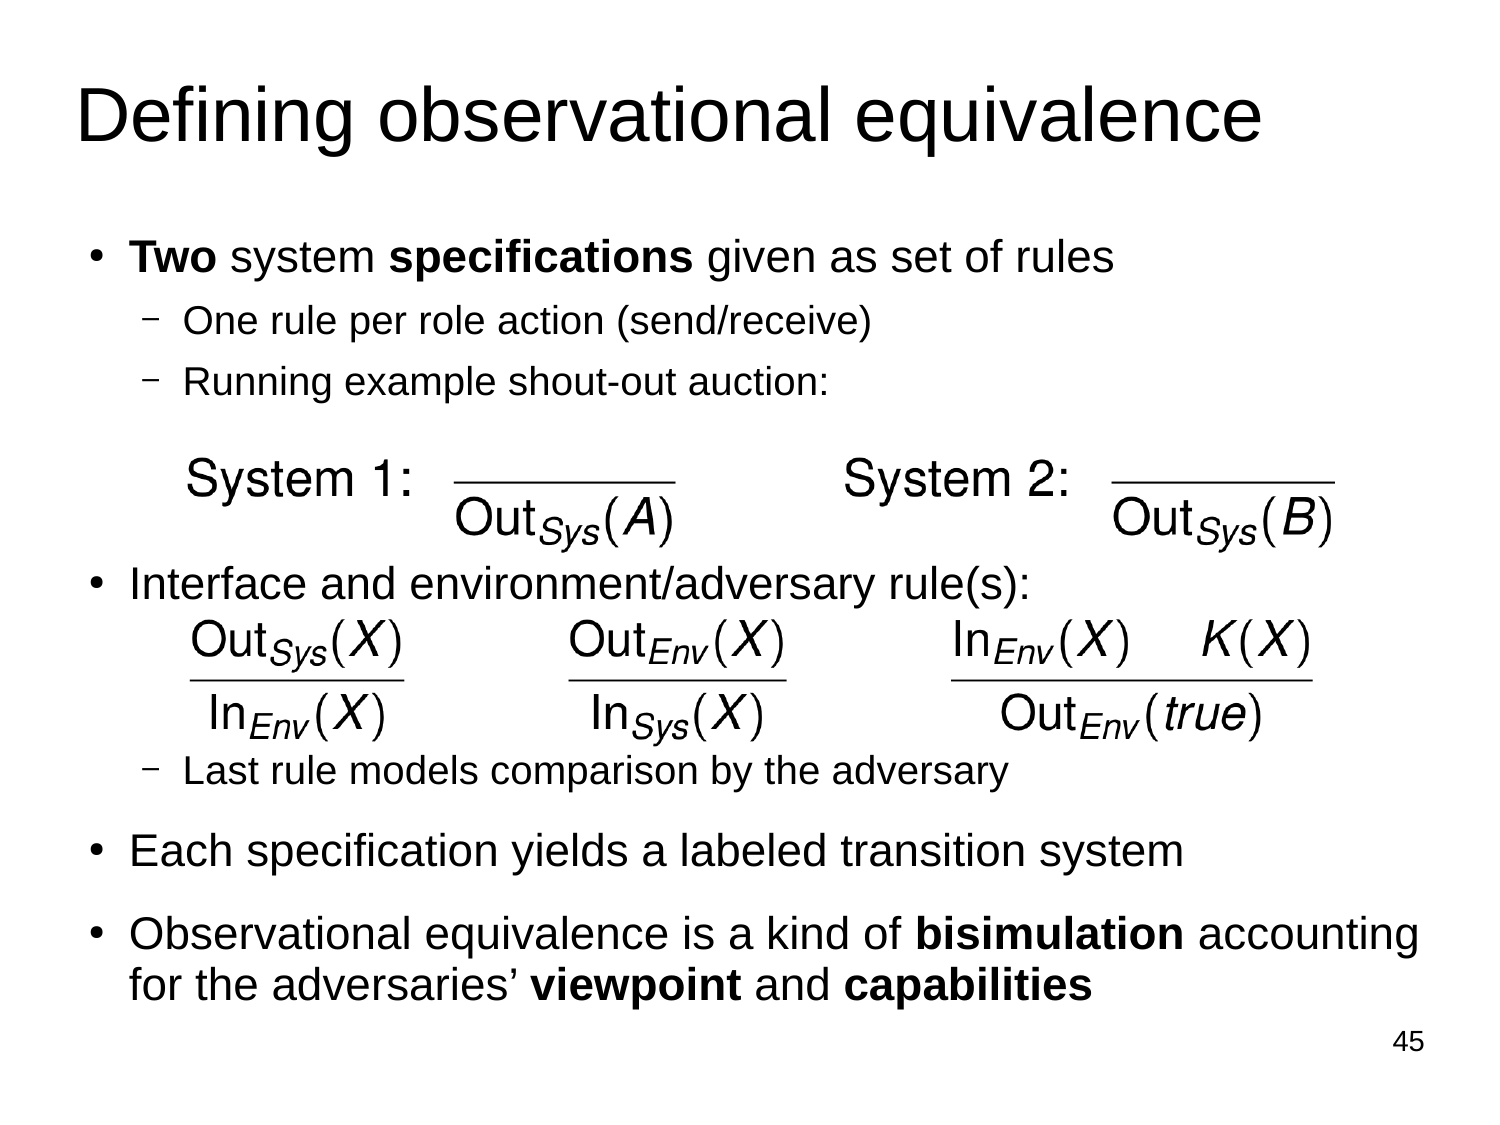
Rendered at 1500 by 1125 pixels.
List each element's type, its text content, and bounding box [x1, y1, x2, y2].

title Defining observational equivalence [75, 44, 1425, 185]
list Two system specifications given as set of rules One rule per role action (send/receive) Running example shout-out auction: Interface and environment/adversary rule(s): Last rule models comparison by the adversary Each specification yields a labeled transition system Observational equivalence is a kind of bisimulation accounting for the adversaries’ viewpoint and capabilities [75, 230, 1425, 1014]
picture [172, 612, 1331, 752]
picture [156, 425, 1378, 564]
